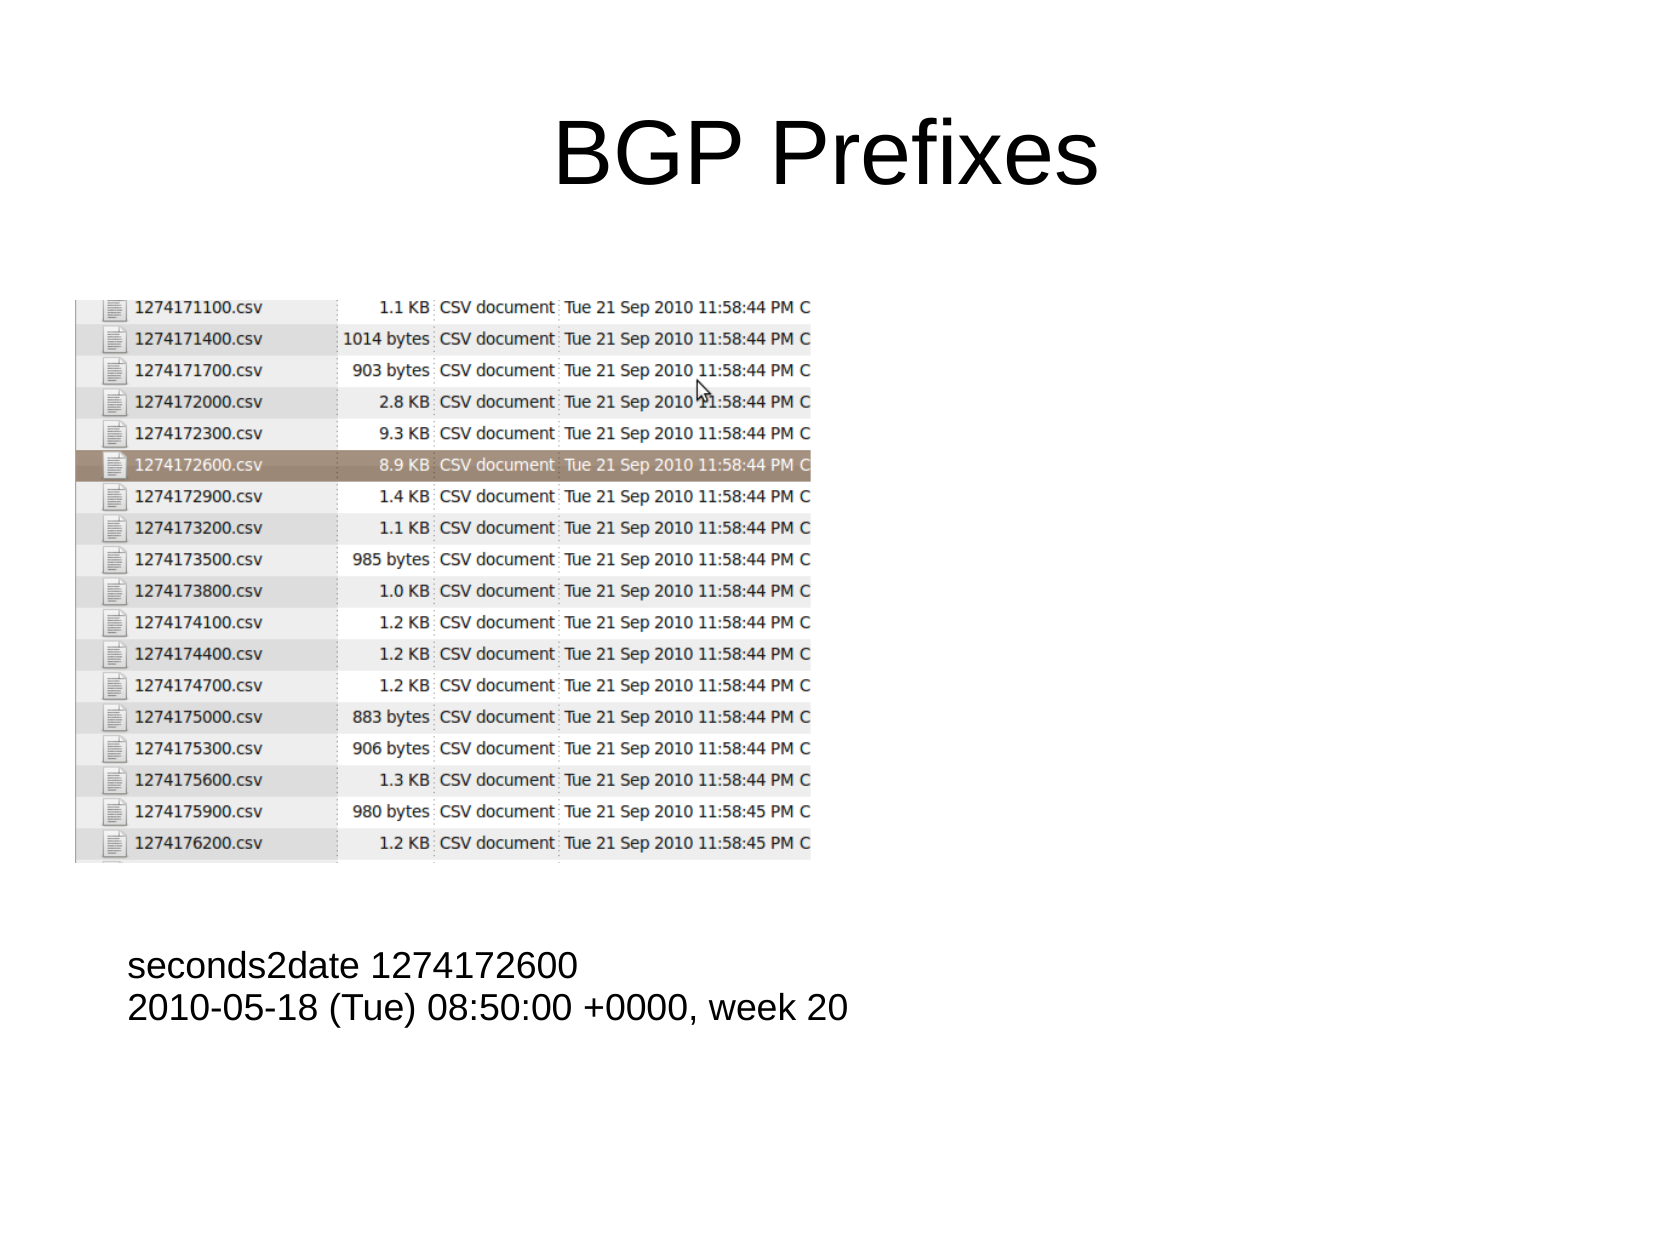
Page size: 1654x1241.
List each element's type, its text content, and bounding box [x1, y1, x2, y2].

title BGP Prefixes [82, 56, 1571, 250]
text_box seconds2date 1274172600 2010-05-18 (Tue) 08:50:00 +0000, week 20 [112, 937, 864, 1079]
picture [75, 300, 811, 863]
